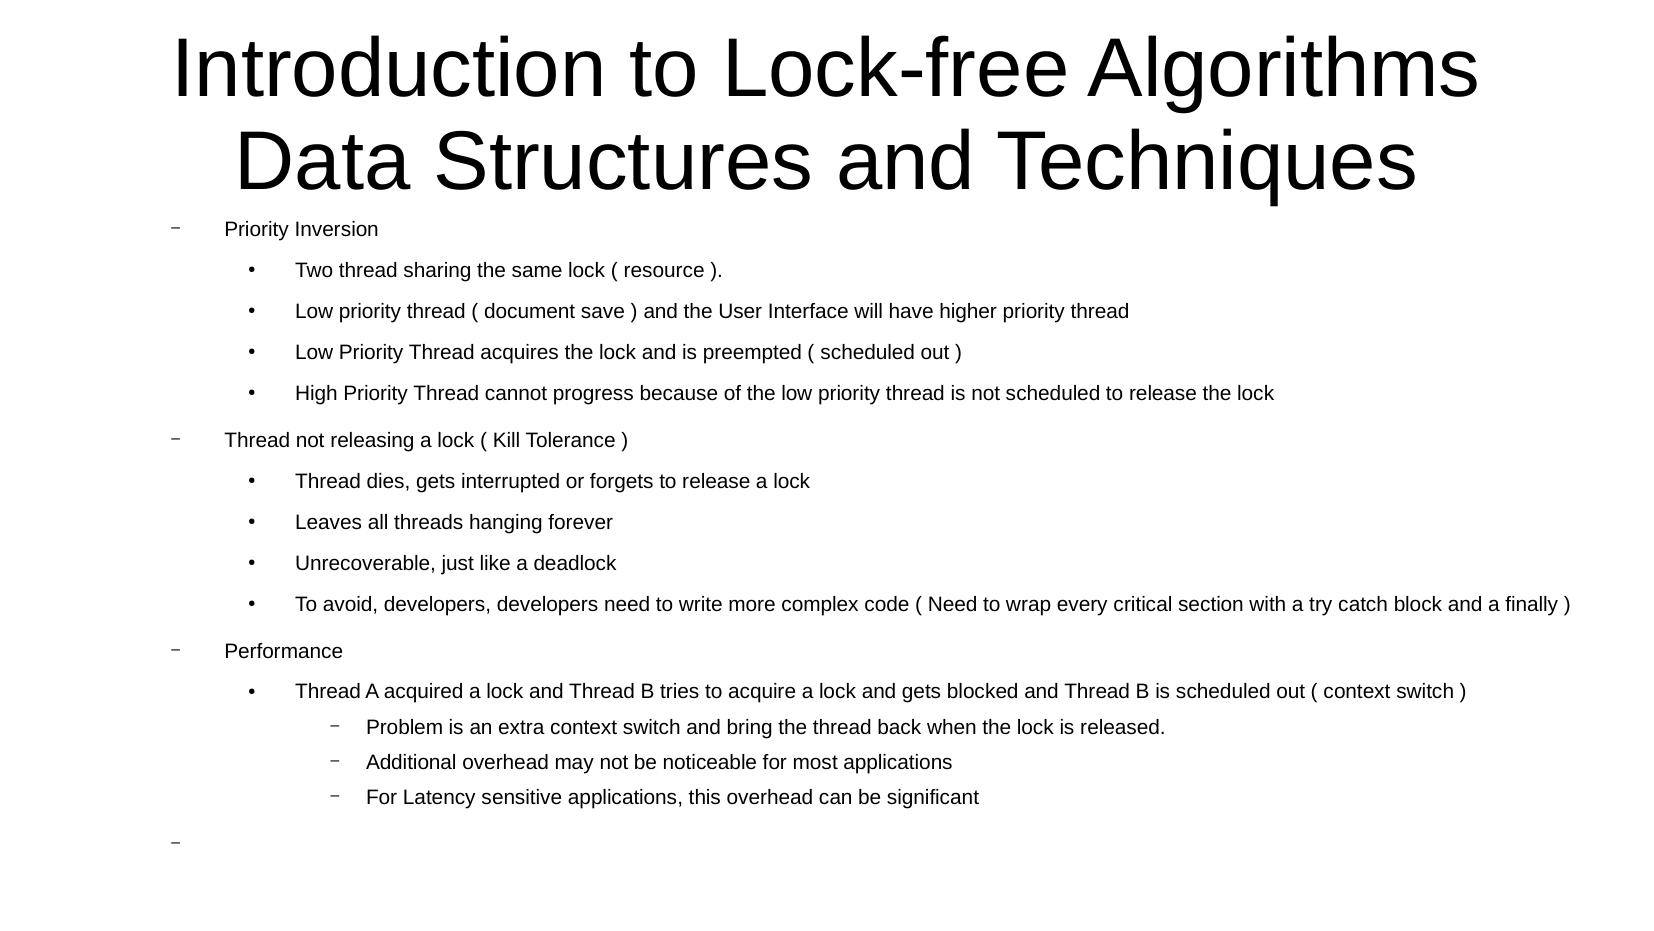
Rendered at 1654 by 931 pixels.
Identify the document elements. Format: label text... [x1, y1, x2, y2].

list Priority Inversion Two thread sharing the same lock ( resource ). Low priority thread ( document save ) and the User Interface will have higher priority thread Low Priority Thread acquires the lock and is preempted ( scheduled out ) High Priority Thread cannot progress because of the low priority thread is not scheduled to release the lock Thread not releasing a lock ( Kill Tolerance ) Thread dies, gets interrupted or forgets to release a lock Leaves all threads hanging forever Unrecoverable, just like a deadlock To avoid, developers, developers need to write more complex code ( Need to wrap every critical section with a try catch block and a finally ) Performance Thread A acquired a lock and Thread B tries to acquire a lock and gets blocked and Thread B is scheduled out ( context switch ) Problem is an extra context switch and bring the thread back when the lock is released. Additional overhead may not be noticeable for most applications For Latency sensitive applications, this overhead can be significant [82, 217, 1636, 916]
title Introduction to Lock-free Algorithms Data Structures and Techniques [82, 21, 1571, 208]
